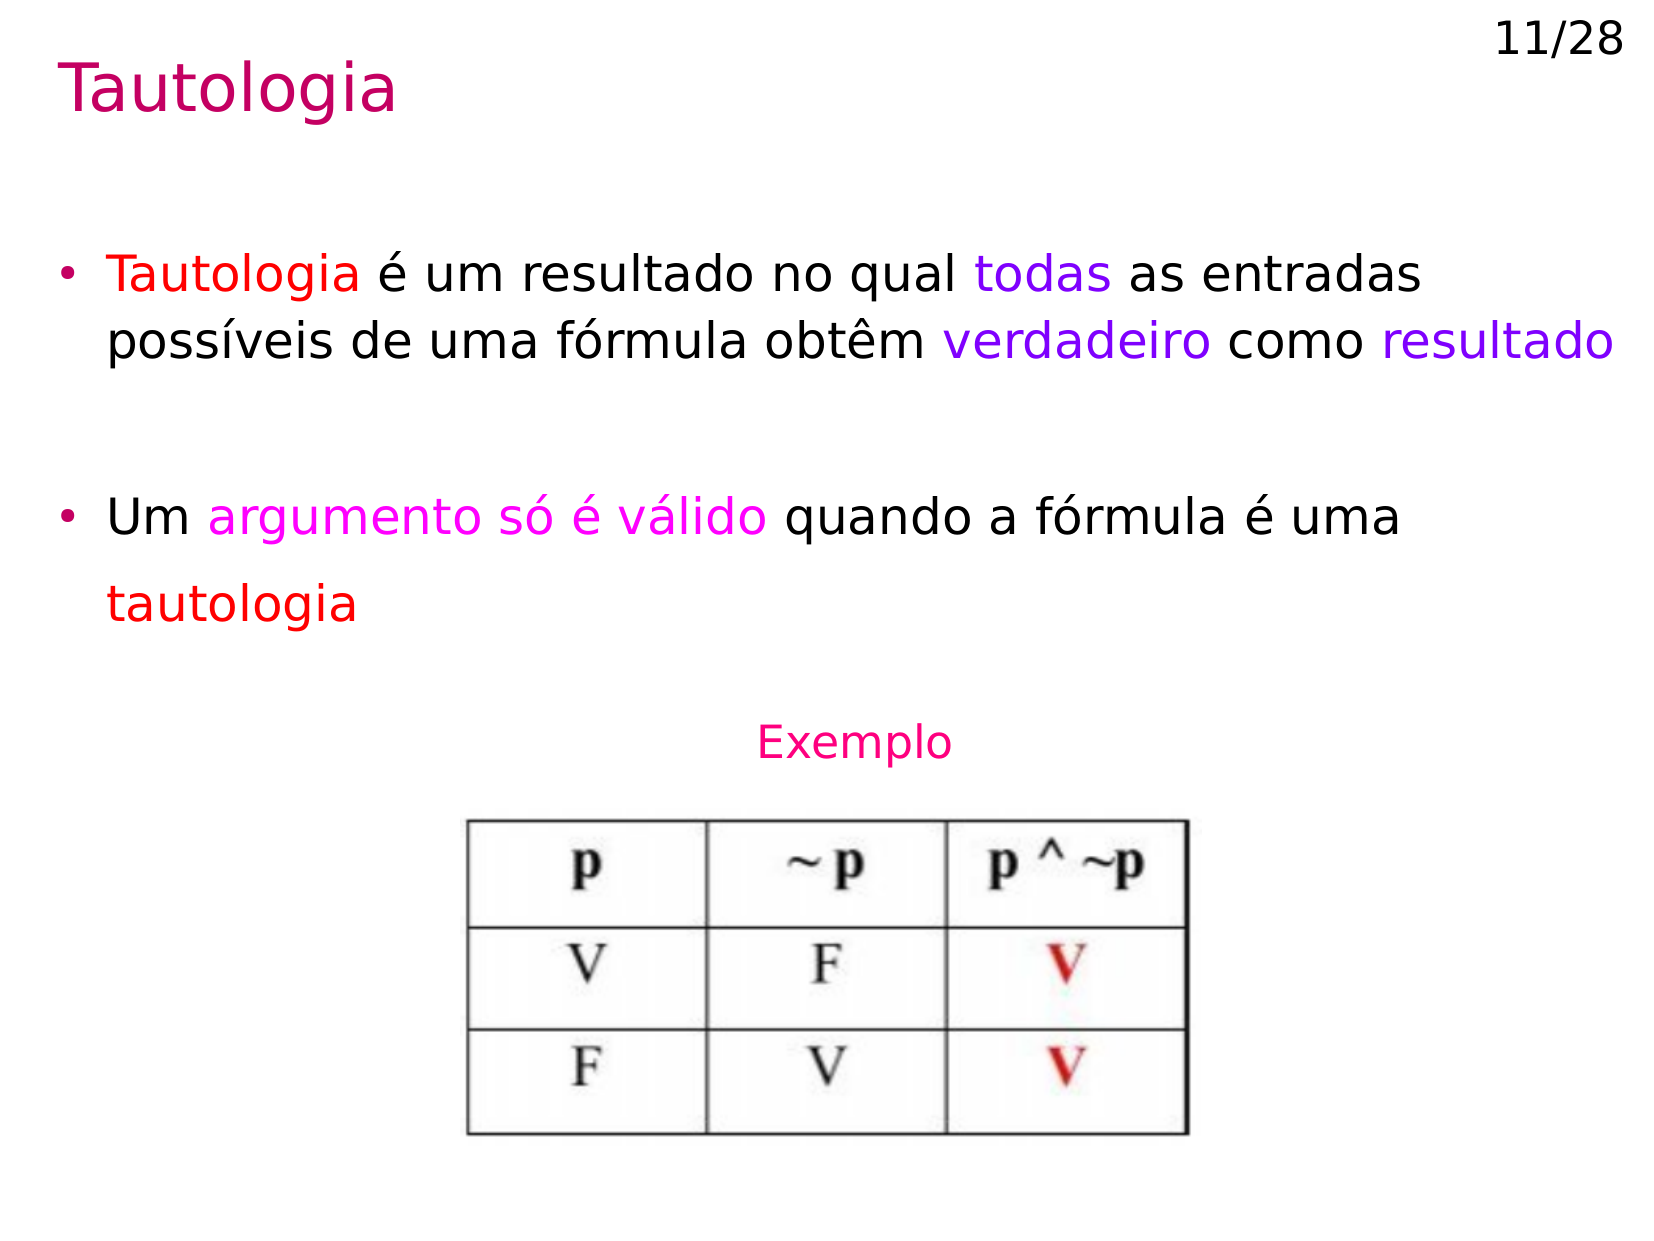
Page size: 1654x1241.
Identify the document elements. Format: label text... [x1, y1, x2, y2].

picture [460, 808, 1202, 1146]
text_box Exemplo [741, 708, 969, 777]
title Tautologia [59, 29, 1625, 148]
list Tautologia é um resultado no qual todas as entradas possíveis de uma fórmula obtêm verdadeiro como resultado Um argumento só é válido quando a fórmula é uma tautologia [59, 236, 1625, 1211]
